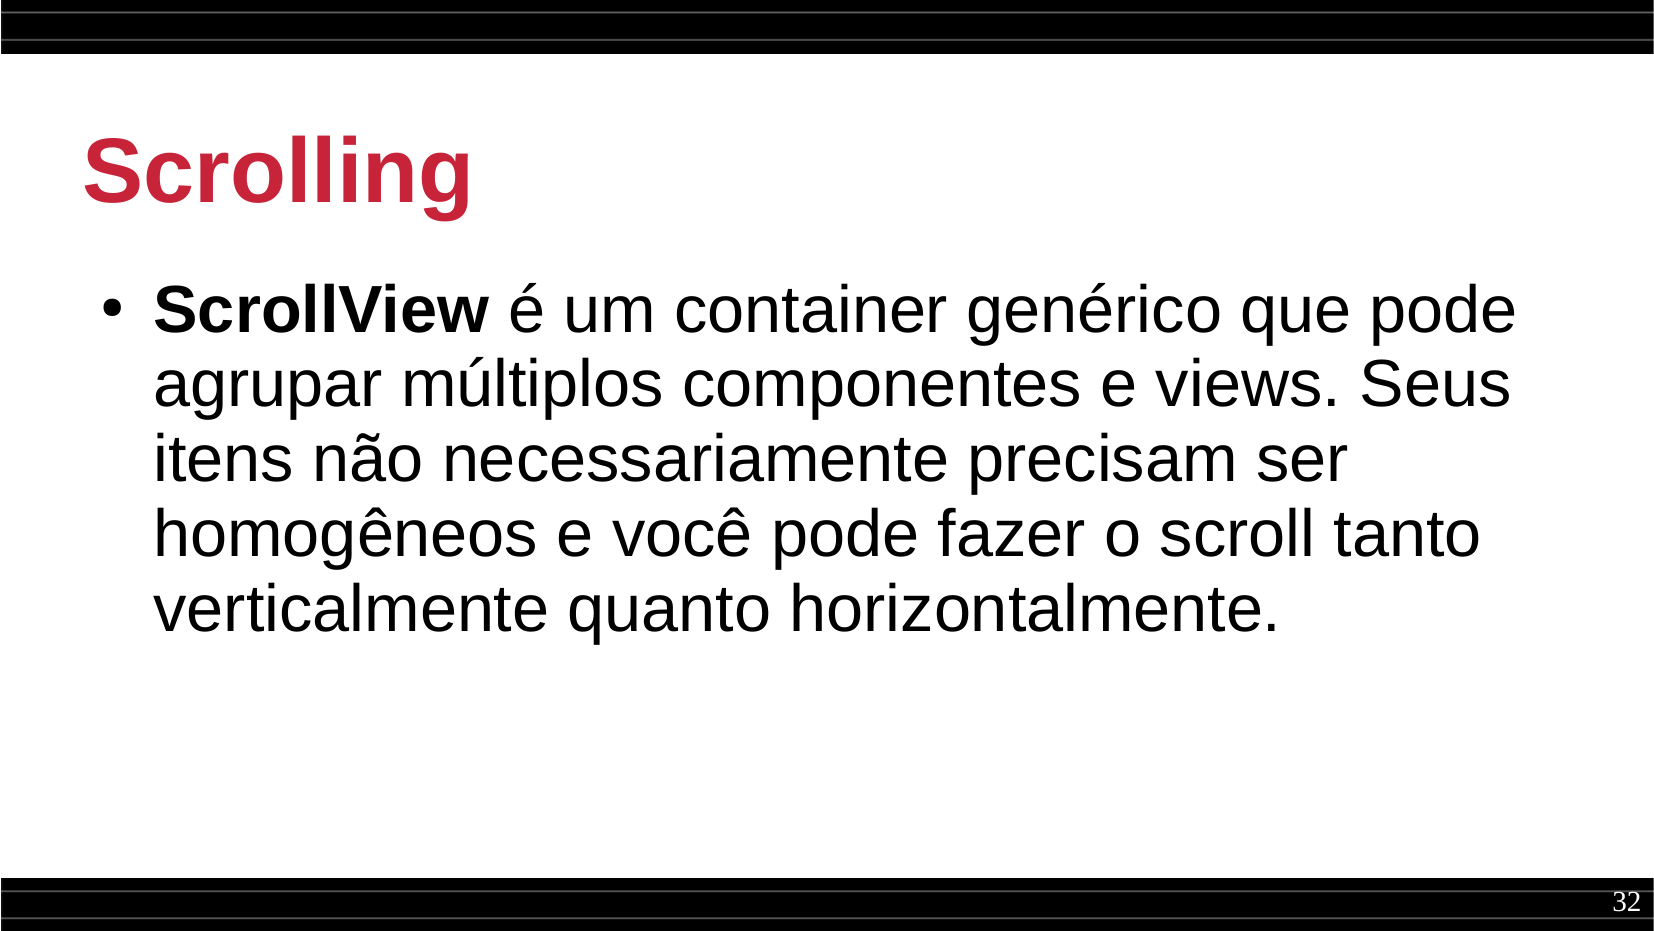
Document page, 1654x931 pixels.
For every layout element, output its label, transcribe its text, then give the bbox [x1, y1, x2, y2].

picture [1, 878, 1654, 931]
picture [1, 0, 1654, 54]
title Scrolling [82, 92, 1571, 249]
list ScrollView é um container genérico que pode agrupar múltiplos componentes e views. Seus itens não necessariamente precisam ser homogêneos e você pode fazer o scroll tanto verticalmente quanto horizontalmente. [82, 271, 1571, 758]
